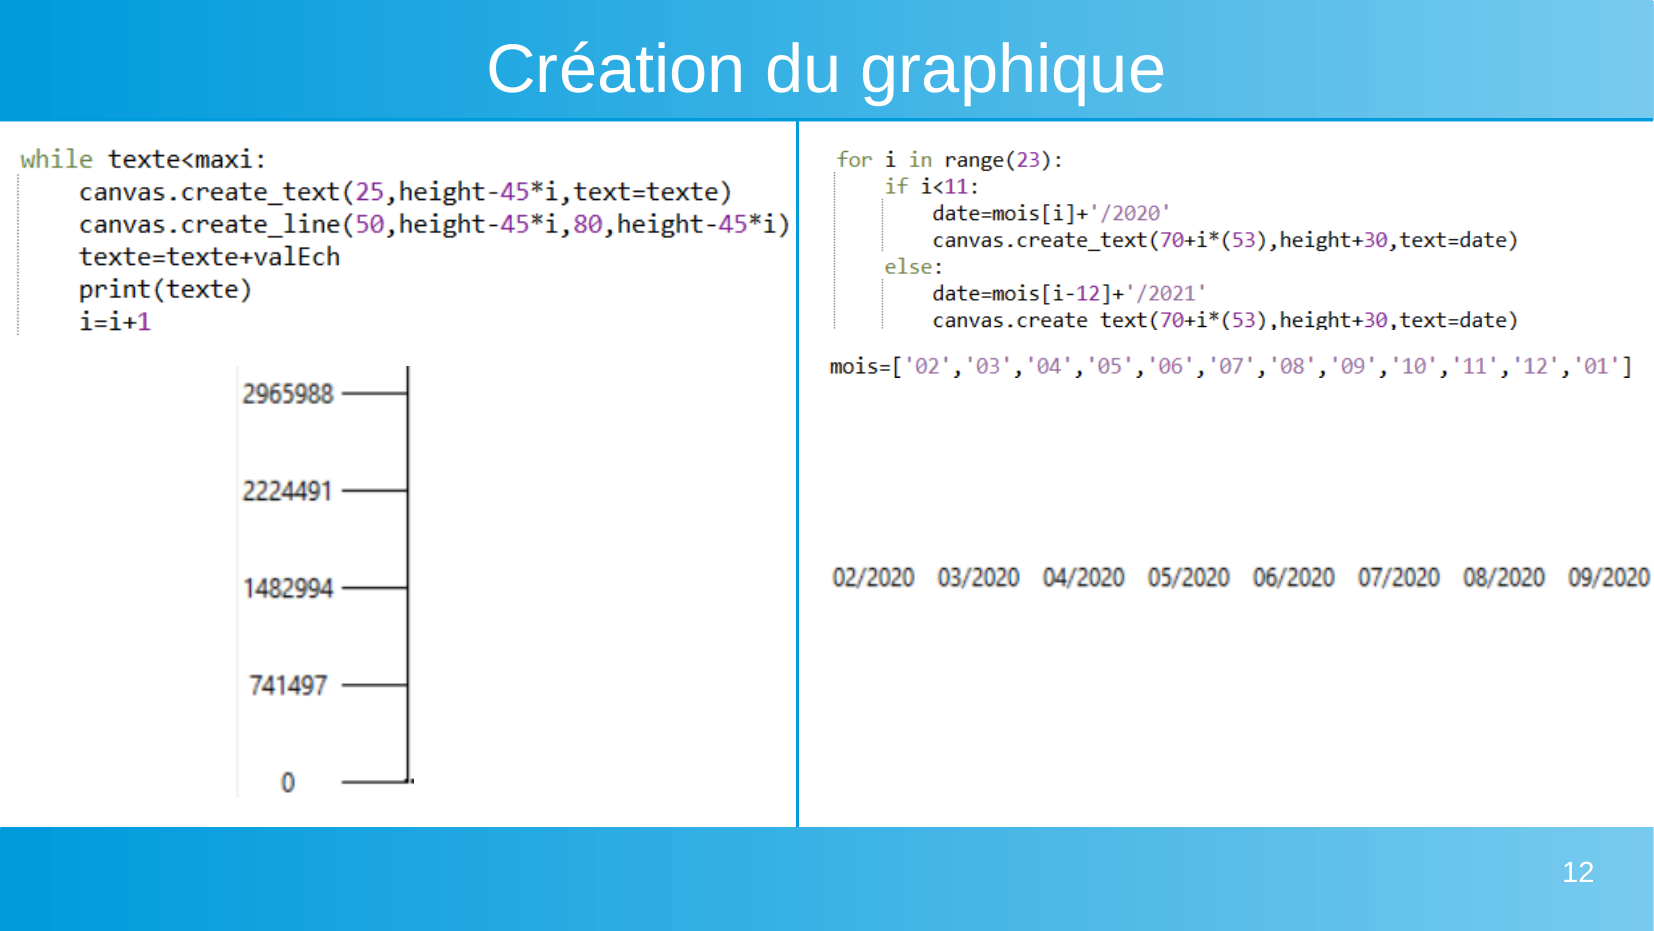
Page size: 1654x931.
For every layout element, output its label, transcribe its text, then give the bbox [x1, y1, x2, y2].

title Création du graphique [59, 29, 1595, 108]
picture [826, 147, 1595, 330]
picture [11, 147, 795, 337]
picture [826, 555, 1654, 591]
picture [236, 366, 414, 798]
picture [826, 354, 1633, 378]
